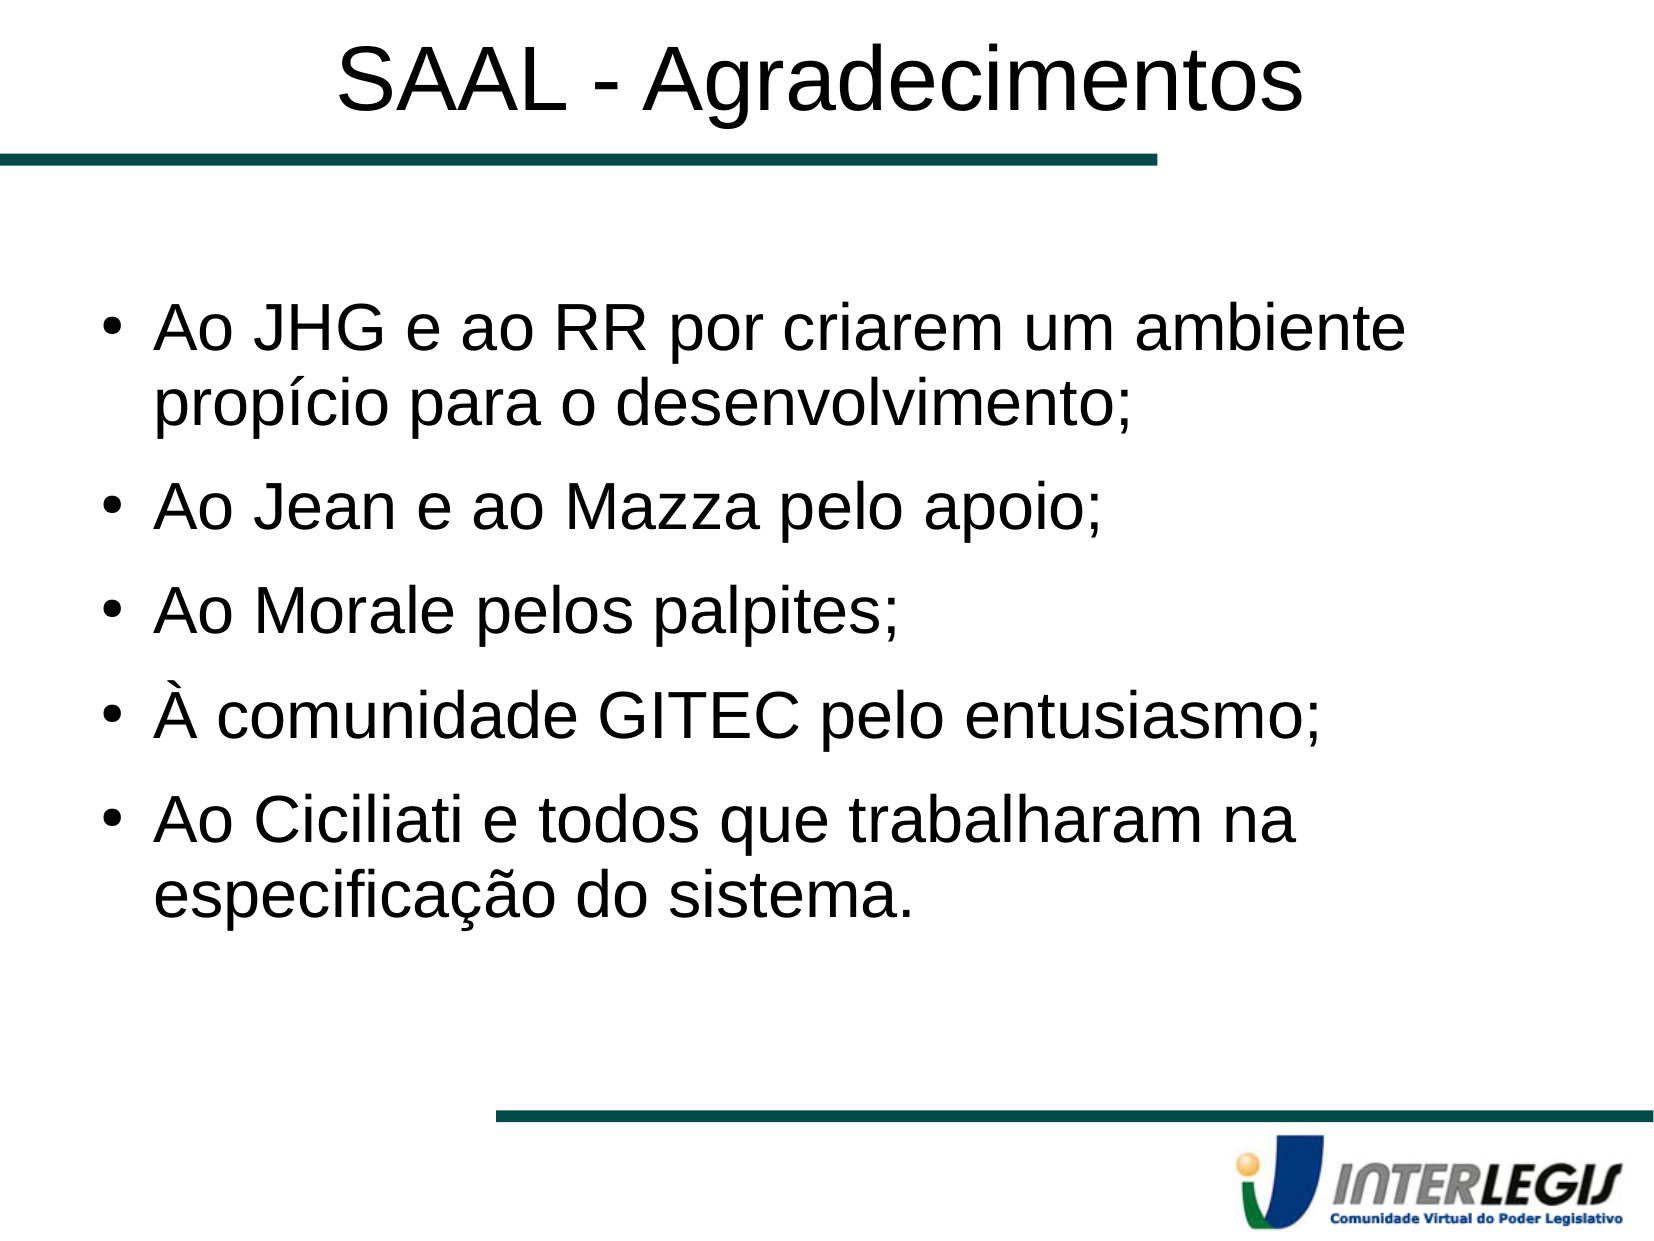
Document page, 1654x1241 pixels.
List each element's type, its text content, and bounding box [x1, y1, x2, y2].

list Ao JHG e ao RR por criarem um ambiente propício para o desenvolvimento; Ao Jean e ao Mazza pelo apoio; Ao Morale pelos palpites; À comunidade GITEC pelo entusiasmo; Ao Ciciliati e todos que trabalharam na especificação do sistema. [82, 290, 1538, 1010]
text_box [0, 153, 1158, 166]
text_box [496, 1110, 1654, 1123]
picture [1223, 1124, 1630, 1232]
title SAAL - Agradecimentos [70, 27, 1571, 131]
